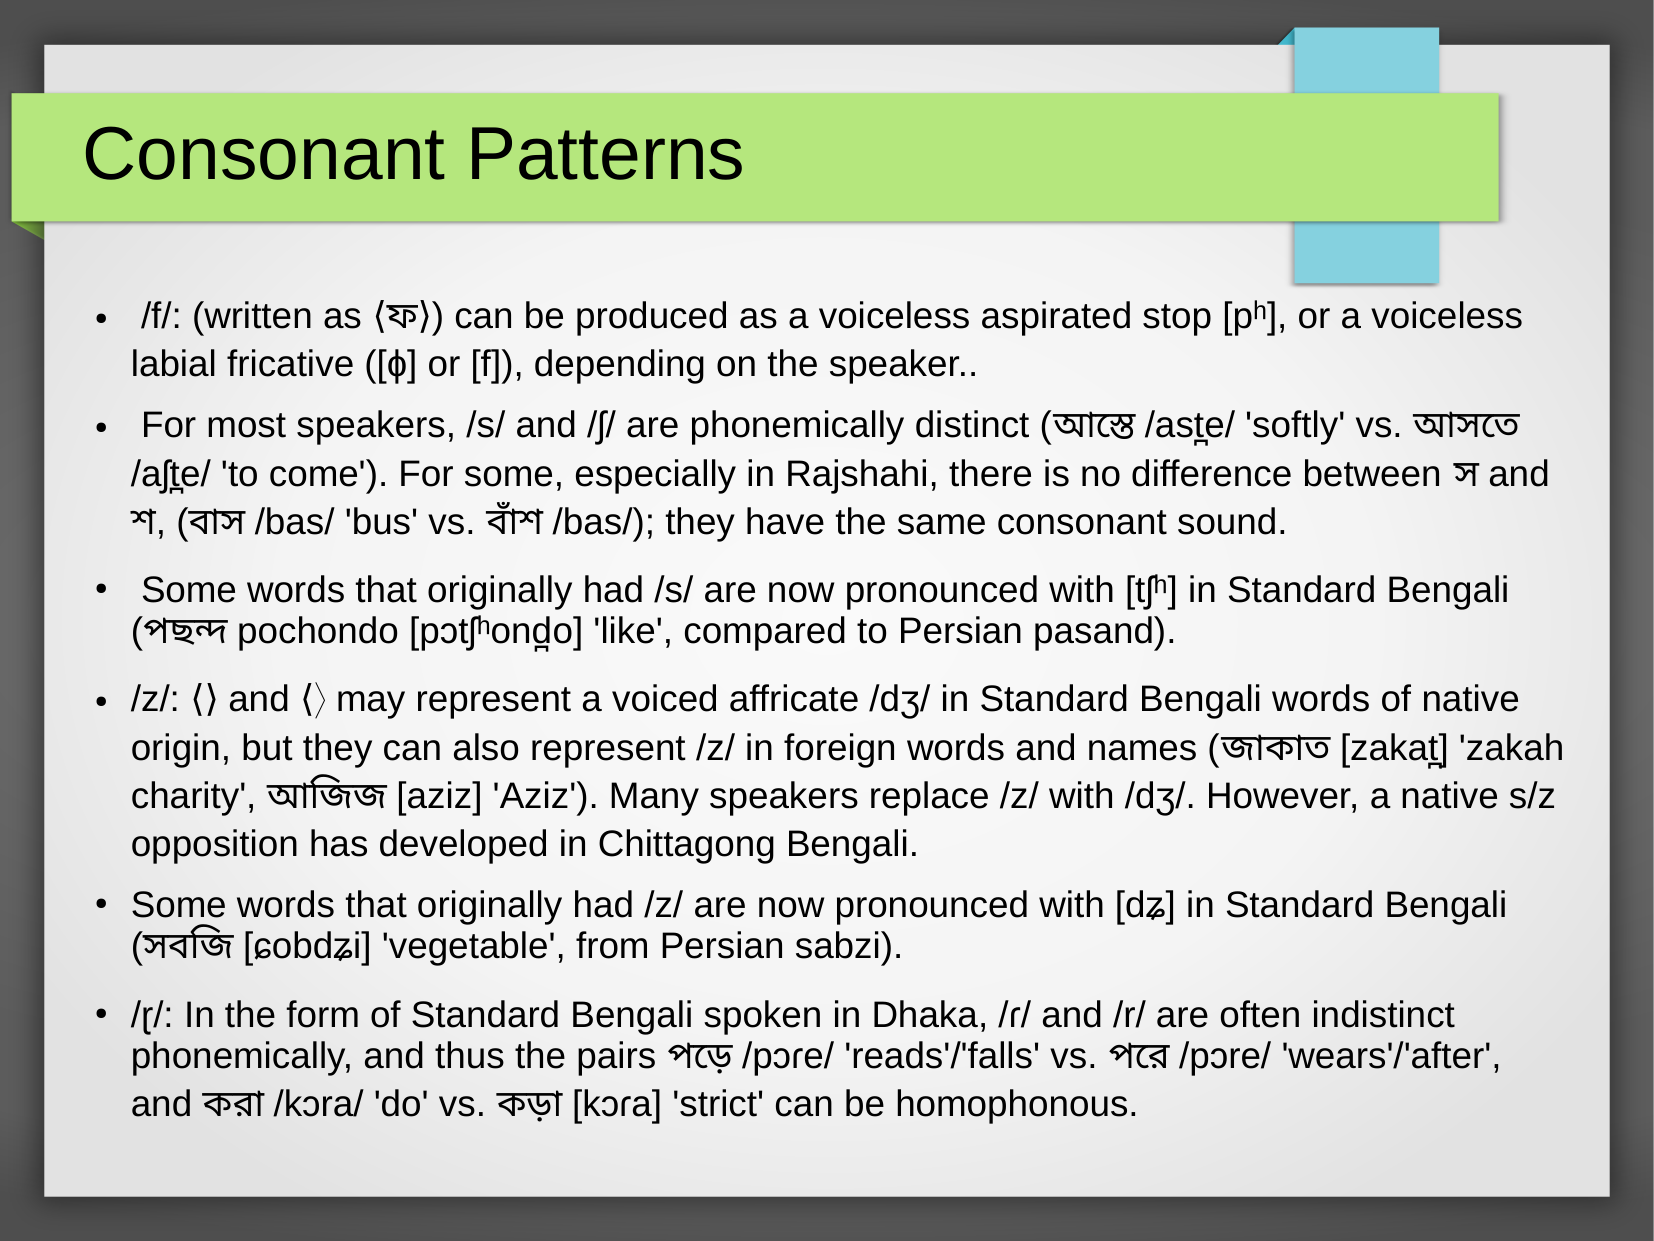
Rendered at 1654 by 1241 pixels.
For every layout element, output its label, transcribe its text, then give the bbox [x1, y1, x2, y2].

picture [0, 0, 1654, 1241]
list /f/: (written as ⟨ফ⟩) can be produced as a voiceless aspirated stop [pʰ], or a voiceless labial fricative ([ɸ] or [f]), depending on the speaker.. For most speakers, /s/ and /ʃ/ are phonemically distinct (আস্তে /ast̪e/ 'softly' vs. আসতে /aʃt̪e/ 'to come'). For some, especially in Rajshahi, there is no difference between স and শ, (বাস /bas/ 'bus' vs. বাঁশ /bas/); they have the same consonant sound. Some words that originally had /s/ are now pronounced with [tʃʰ] in Standard Bengali (পছন্দ pochondo [pɔtʃʰond̪o] 'like', compared to Persian pasand). /z/: ⟨জ⟩ and ⟨য⟩ may represent a voiced affricate /dʒ/ in Standard Bengali words of native origin, but they can also represent /z/ in foreign words and names (জাকাত [zakat̪] 'zakah charity', আজিজ [aziz] 'Aziz'). Many speakers replace /z/ with /dʒ/. However, a native s/z opposition has developed in Chittagong Bengali. Some words that originally had /z/ are now pronounced with [dʑ] in Standard Bengali (সবজি [ɕobdʑi] 'vegetable', from Persian sabzi). /ɽ/: In the form of Standard Bengali spoken in Dhaka, /ɾ/ and /r/ are often indistinct phonemically, and thus the pairs পড়ে /pɔɾe/ 'reads'/'falls' vs. পরে /pɔre/ 'wears'/'after', and করা /kɔra/ 'do' vs. কড়া [kɔɾa] 'strict' can be homophonous. [82, 295, 1571, 1146]
title Consonant Patterns [82, 94, 1264, 213]
